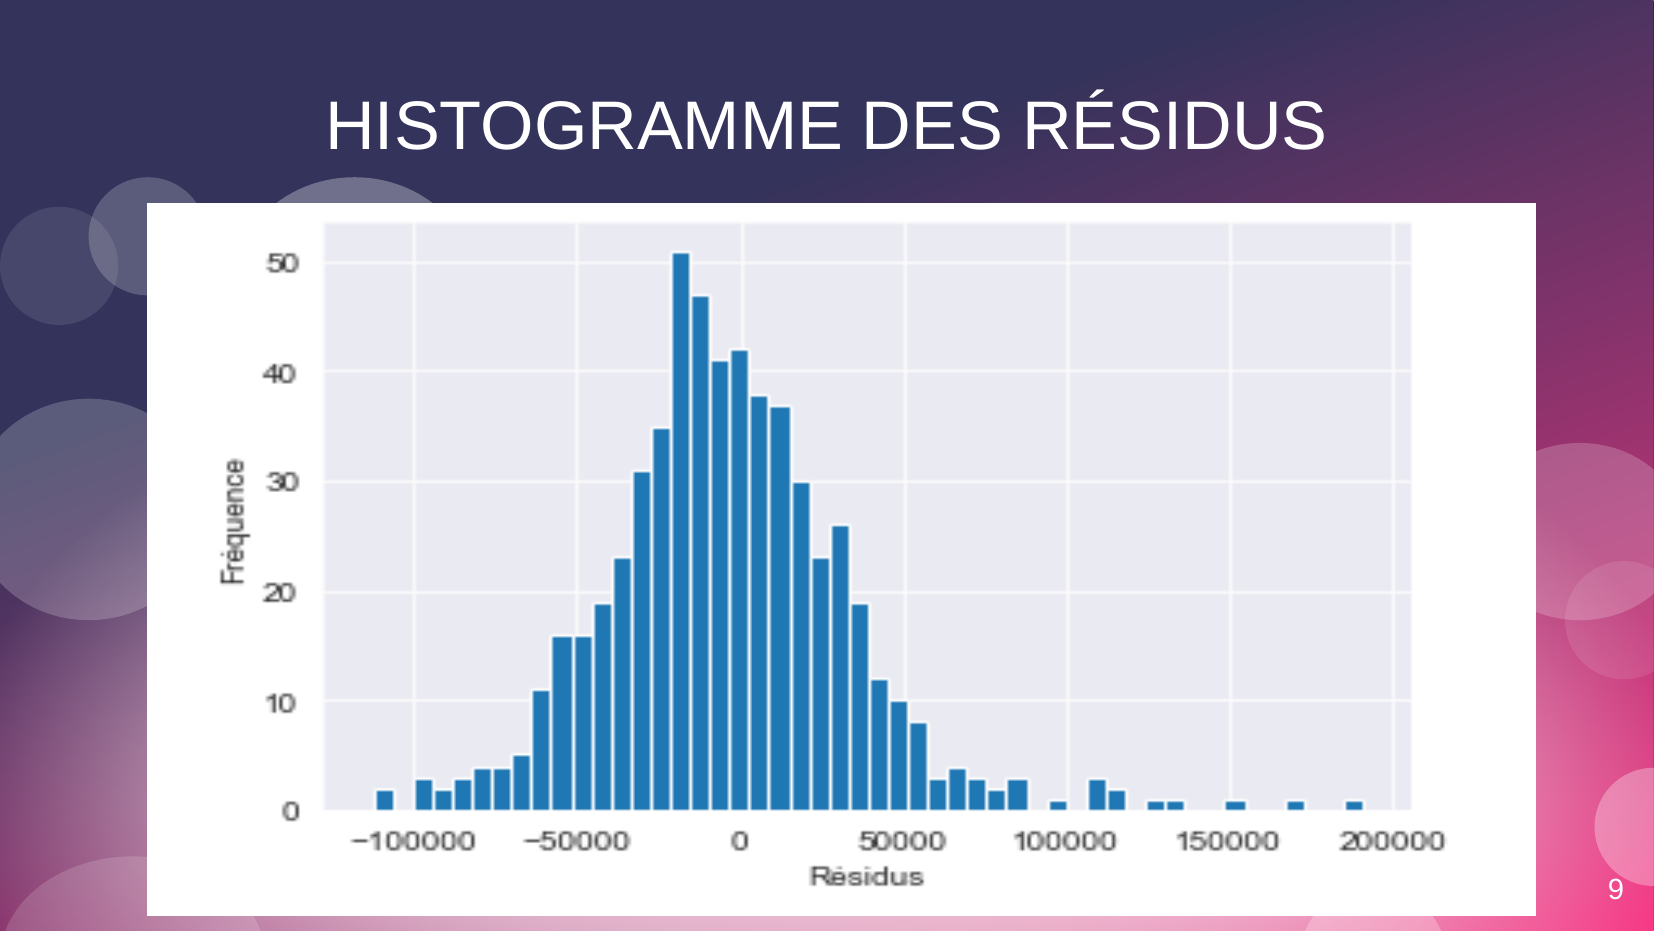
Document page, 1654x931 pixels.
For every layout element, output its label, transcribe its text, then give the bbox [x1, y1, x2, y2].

title HISTOGRAMME DES RÉSIDUS [88, 44, 1565, 207]
picture [147, 203, 1536, 916]
